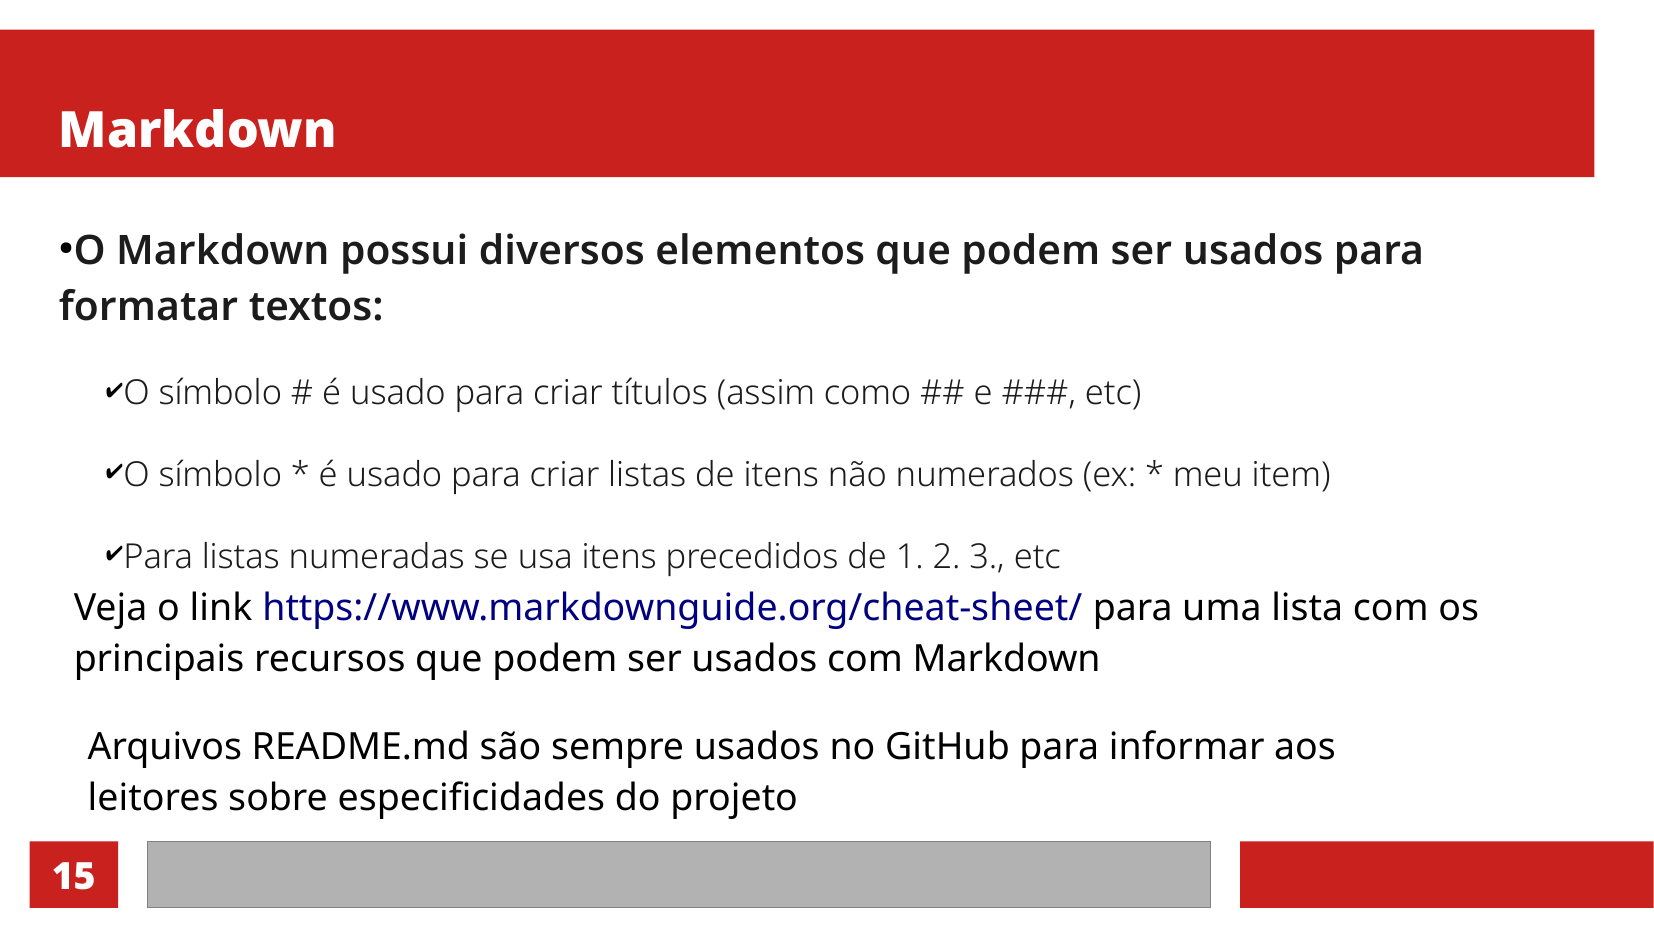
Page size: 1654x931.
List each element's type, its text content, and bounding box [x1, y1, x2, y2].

title Markdown [59, 44, 1595, 163]
text_box Veja o link https://www.markdownguide.org/cheat-sheet/ para uma lista com os principais recursos que podem ser usados com Markdown [59, 573, 1501, 676]
text_box Arquivos README.md são sempre usados no GitHub para informar aos leitores sobre especificidades do projeto [37, 712, 1426, 815]
list O Markdown possui diversos elementos que podem ser usados para formatar textos: O símbolo # é usado para criar títulos (assim como ## e ###, etc) O símbolo * é usado para criar listas de itens não numerados (ex: * meu item) Para listas numeradas se usa itens precedidos de 1. 2. 3., etc [59, 221, 1565, 798]
